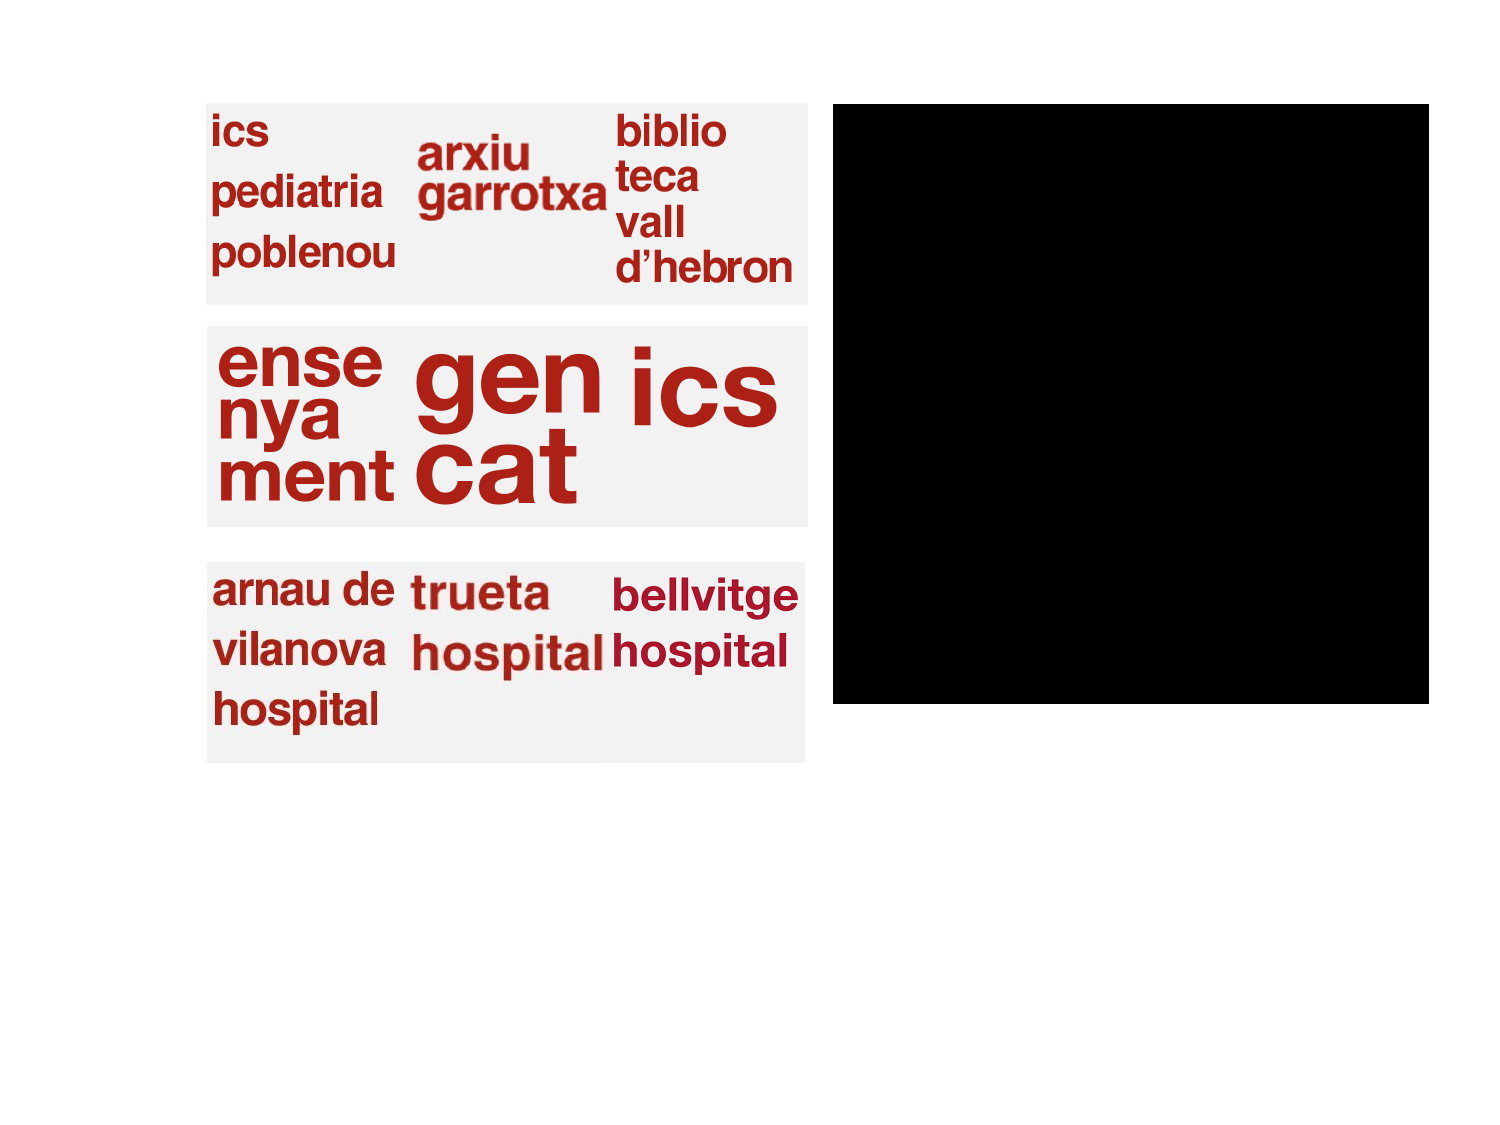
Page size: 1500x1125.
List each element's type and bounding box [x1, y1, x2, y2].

picture [206, 103, 808, 305]
picture [207, 326, 808, 527]
picture [207, 562, 805, 763]
text_box [833, 104, 1429, 704]
